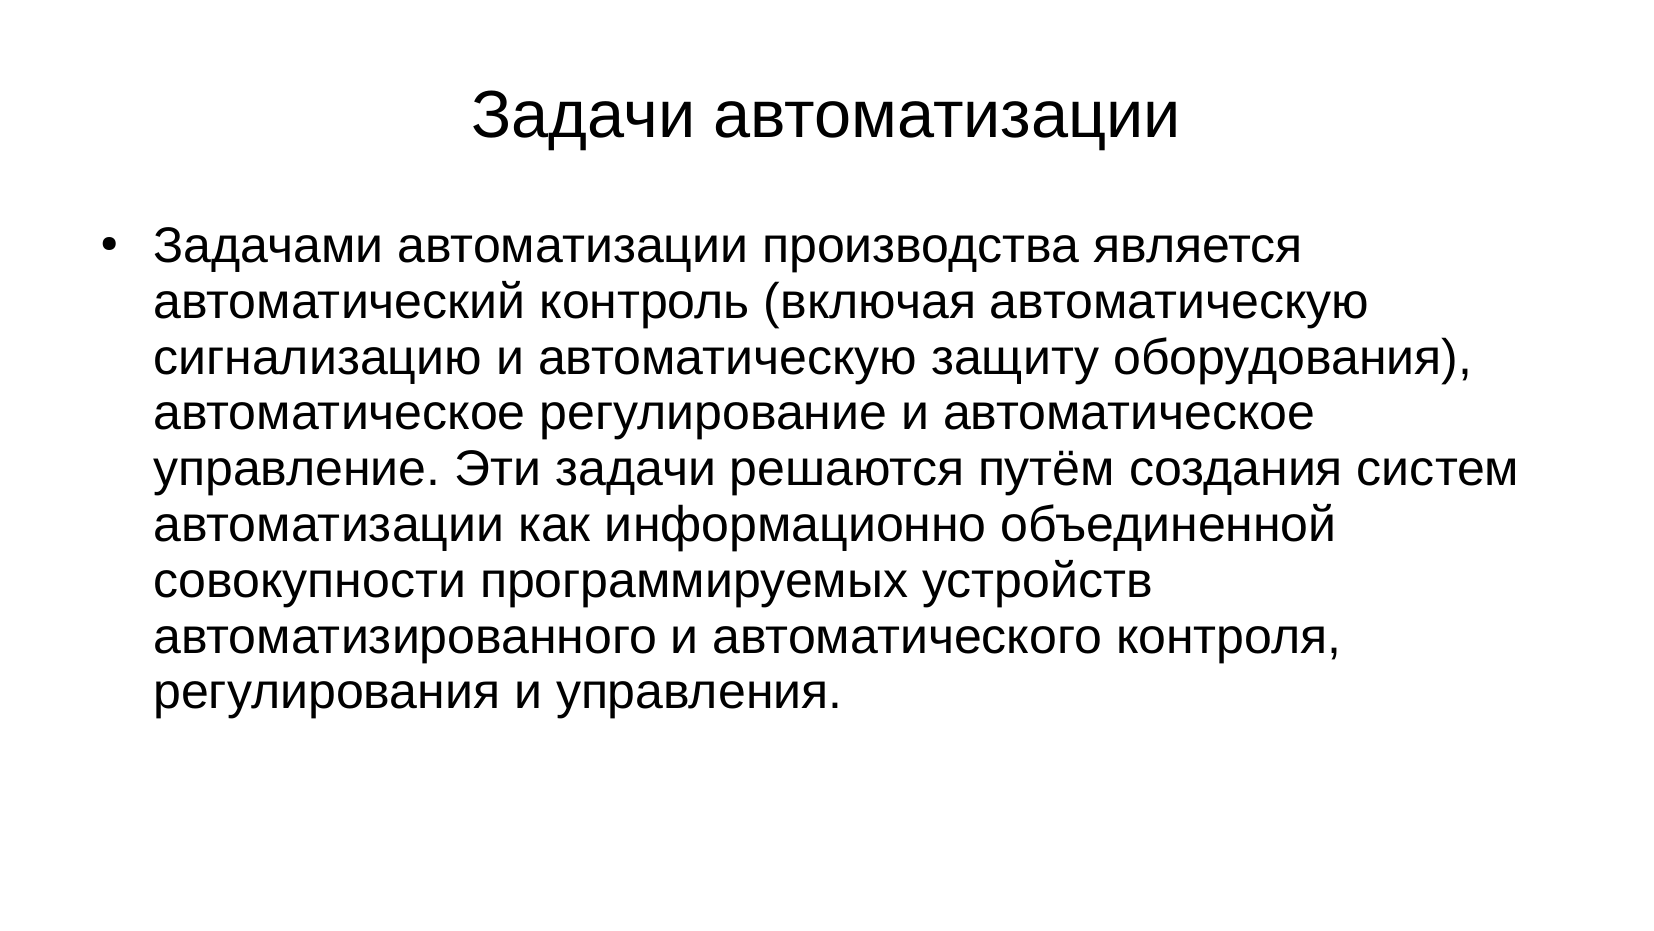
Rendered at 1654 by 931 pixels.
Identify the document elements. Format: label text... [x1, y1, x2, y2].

list Задачами автоматизации производства является автоматический контроль (включая автоматическую сигнализацию и автоматическую защиту оборудования), автоматическое регулирование и автоматическое управление. Эти задачи решаются путём создания систем автоматизации как информационно объединенной совокупности программируемых устройств автоматизированного и автоматического контроля, регулирования и управления. [82, 217, 1571, 758]
title Задачи автоматизации [82, 37, 1571, 193]
